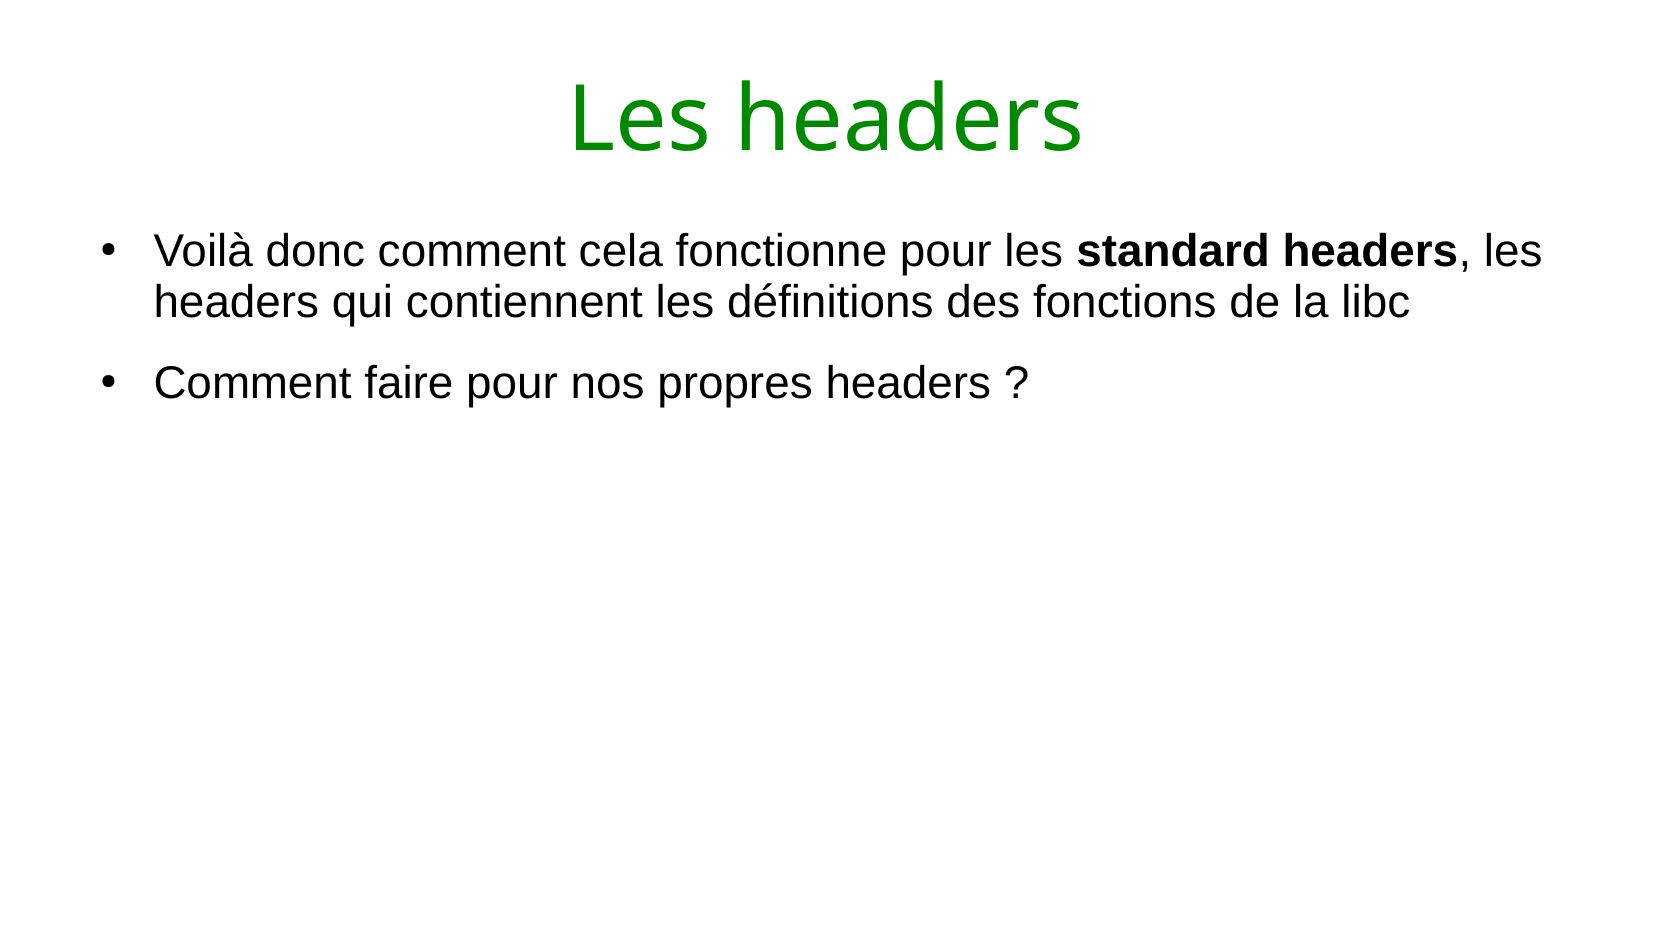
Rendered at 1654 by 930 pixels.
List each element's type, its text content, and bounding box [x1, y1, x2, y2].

list Voilà donc comment cela fonctionne pour les standard headers, les headers qui contiennent les définitions des fonctions de la libc Comment faire pour nos propres headers ? [82, 224, 1571, 930]
title Les headers [82, 37, 1571, 193]
